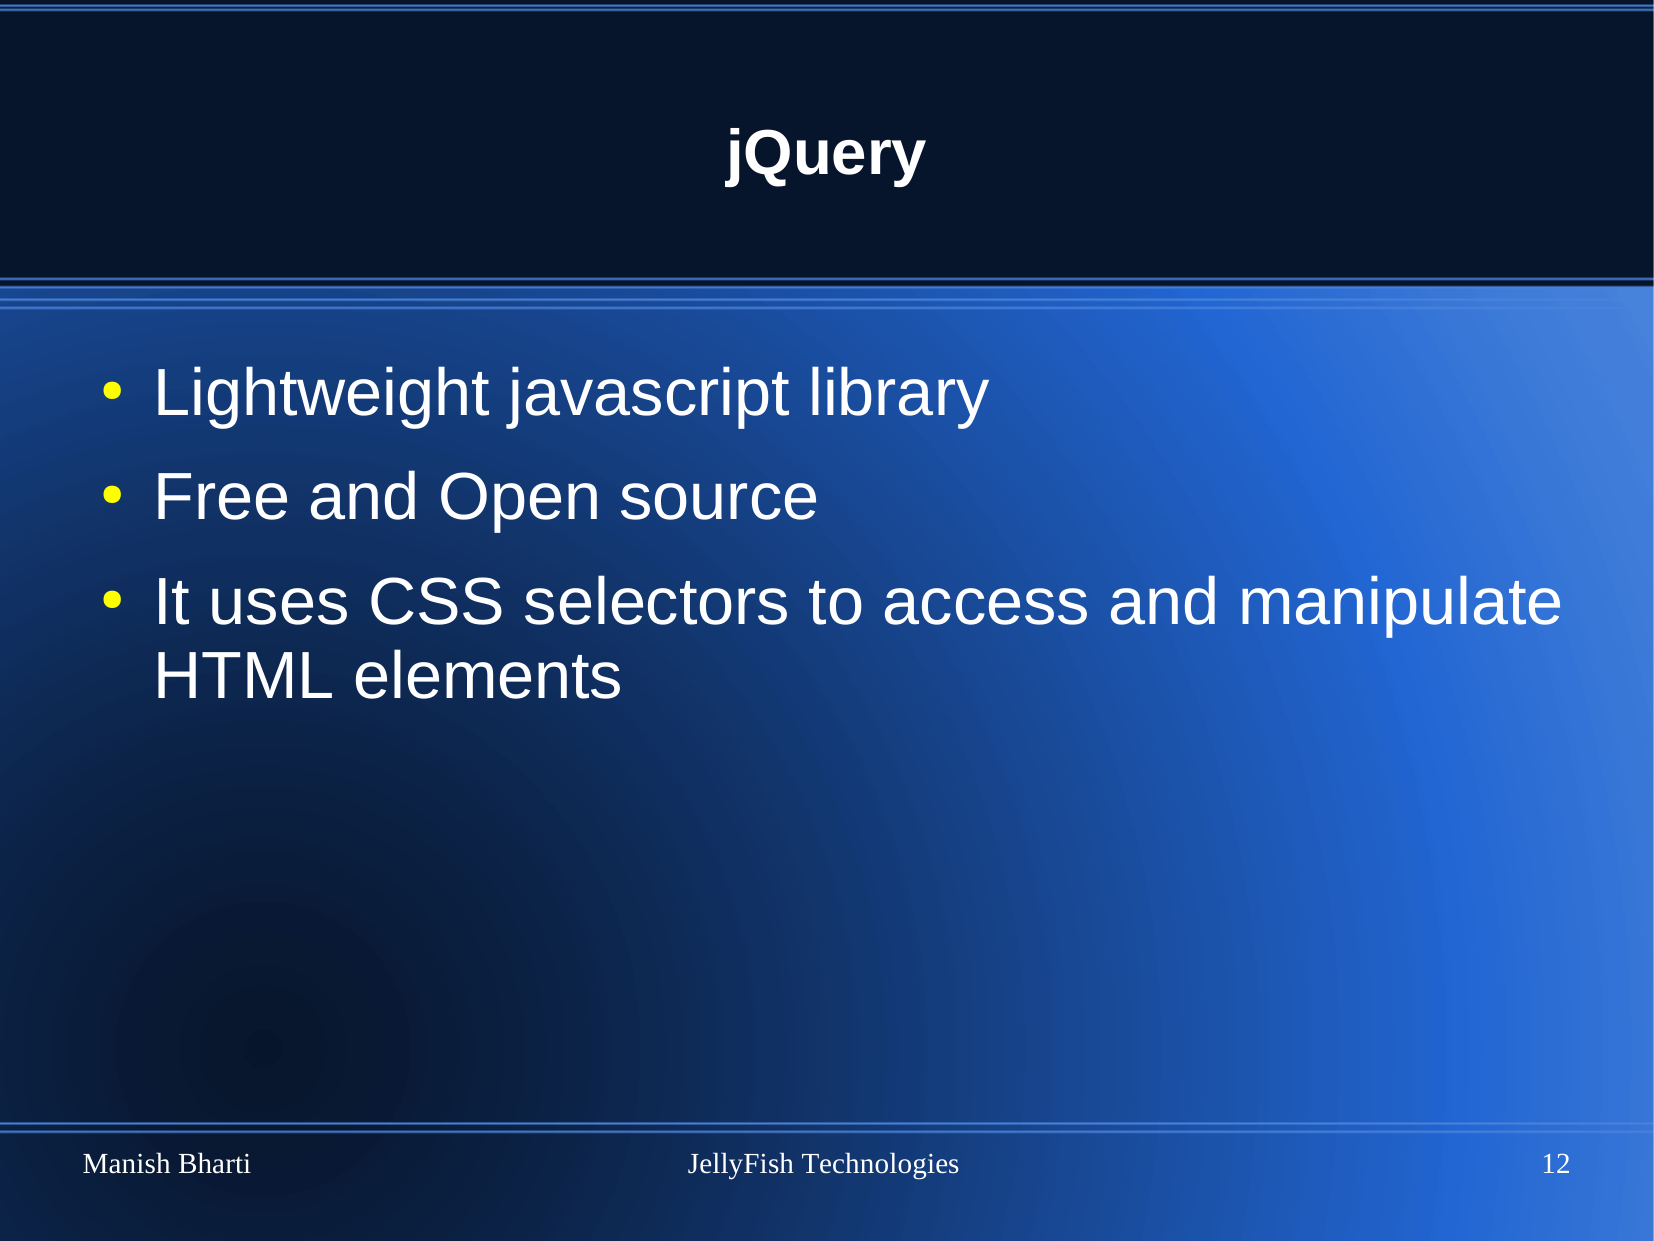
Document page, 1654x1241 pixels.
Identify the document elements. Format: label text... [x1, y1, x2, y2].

list Lightweight javascript library Free and Open source It uses CSS selectors to access and manipulate HTML elements [82, 355, 1571, 1075]
picture [0, 0, 1654, 1241]
title jQuery [82, 49, 1571, 257]
